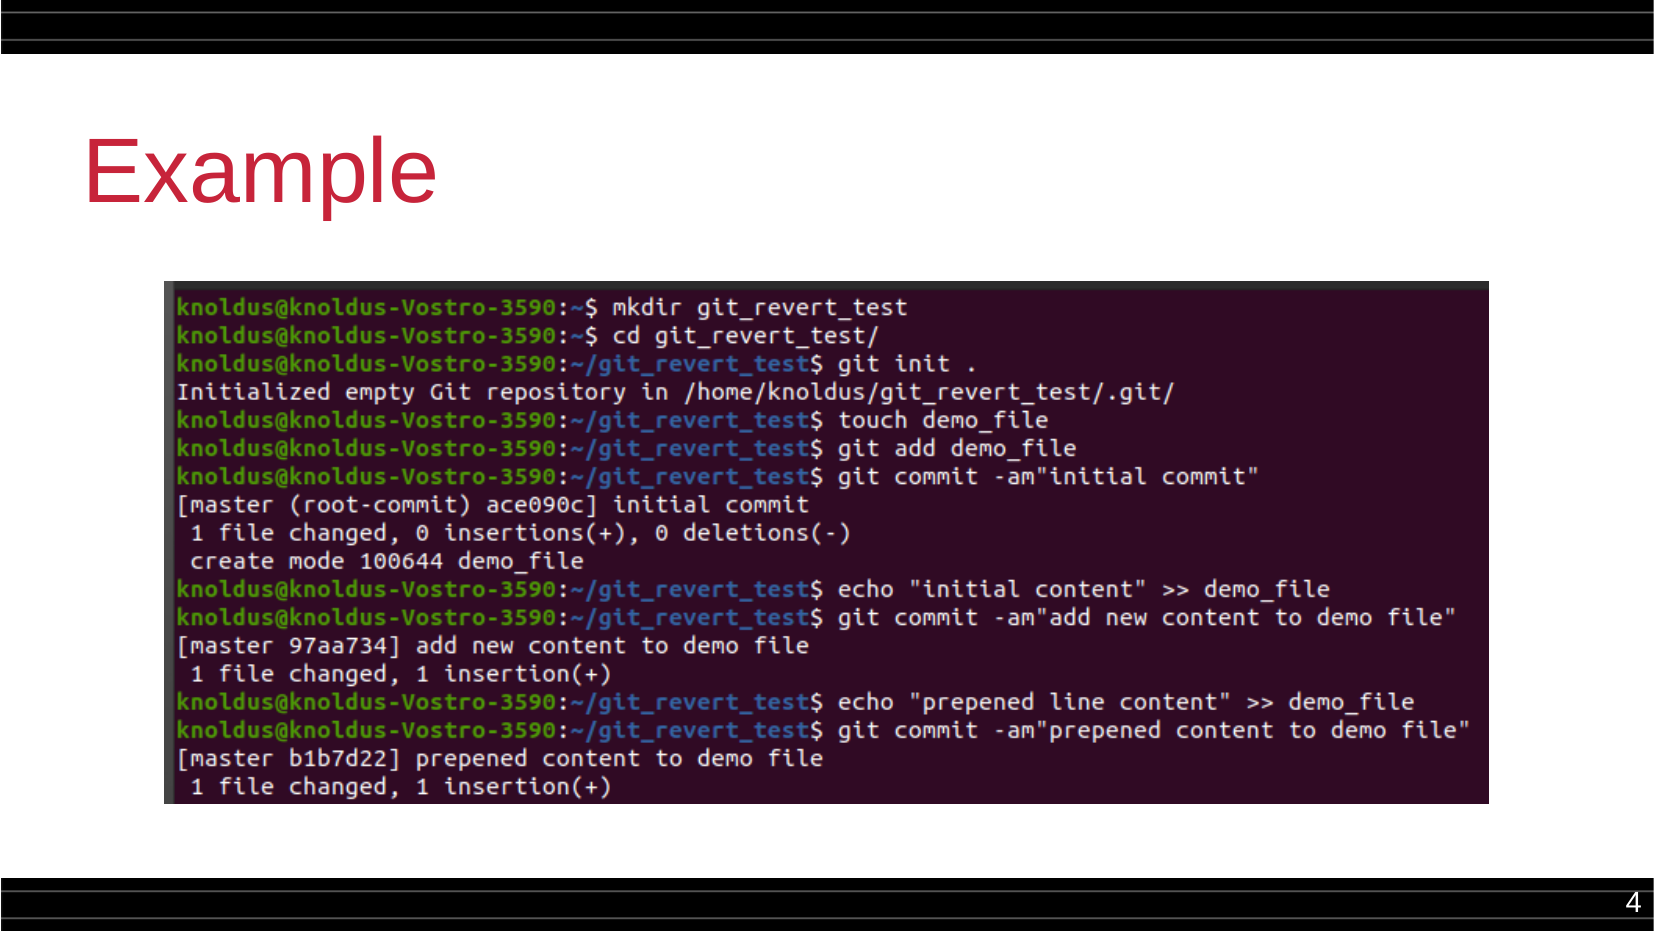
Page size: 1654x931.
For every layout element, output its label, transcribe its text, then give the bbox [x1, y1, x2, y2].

picture [1, 878, 1654, 931]
picture [164, 281, 1489, 804]
title Example [82, 92, 1571, 249]
picture [1, 0, 1654, 54]
